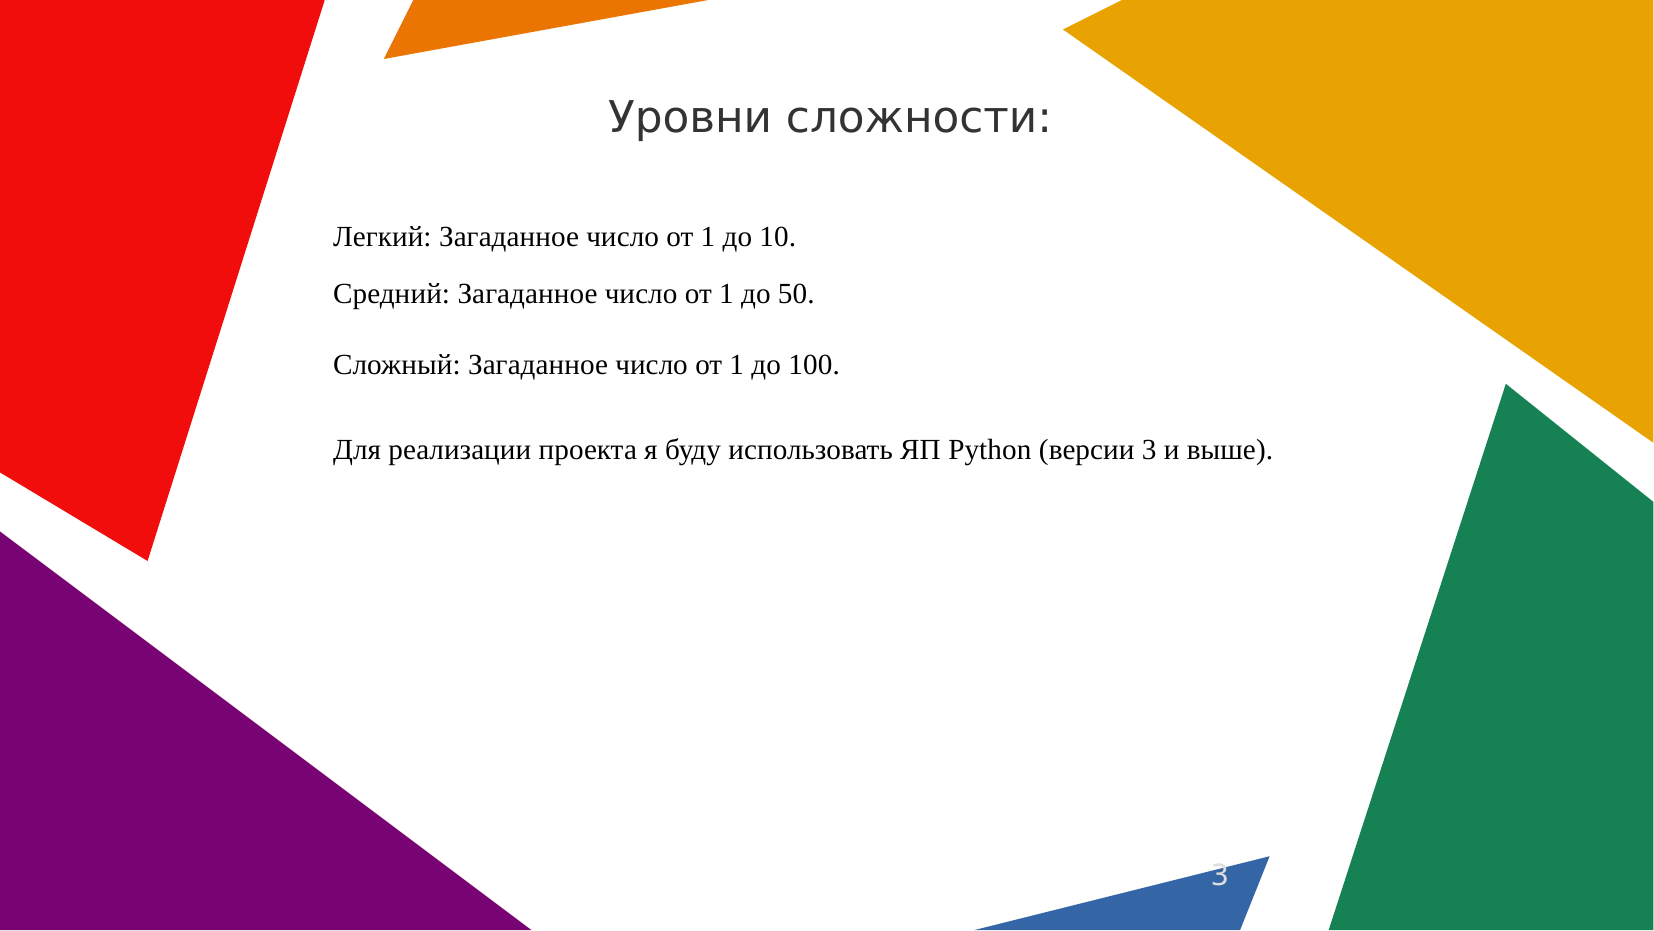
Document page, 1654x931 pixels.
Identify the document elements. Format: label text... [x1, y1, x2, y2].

title Уровни сложности: [289, 37, 1372, 193]
text_box [1210, 856, 1595, 916]
list Легкий: Загаданное число от 1 до 10. Средний: Загаданное число от 1 до 50. Сложный: Загаданное число от 1 до 100. Для реализации проекта я буду использовать ЯП Python (версии 3 и выше). [289, 217, 1372, 817]
